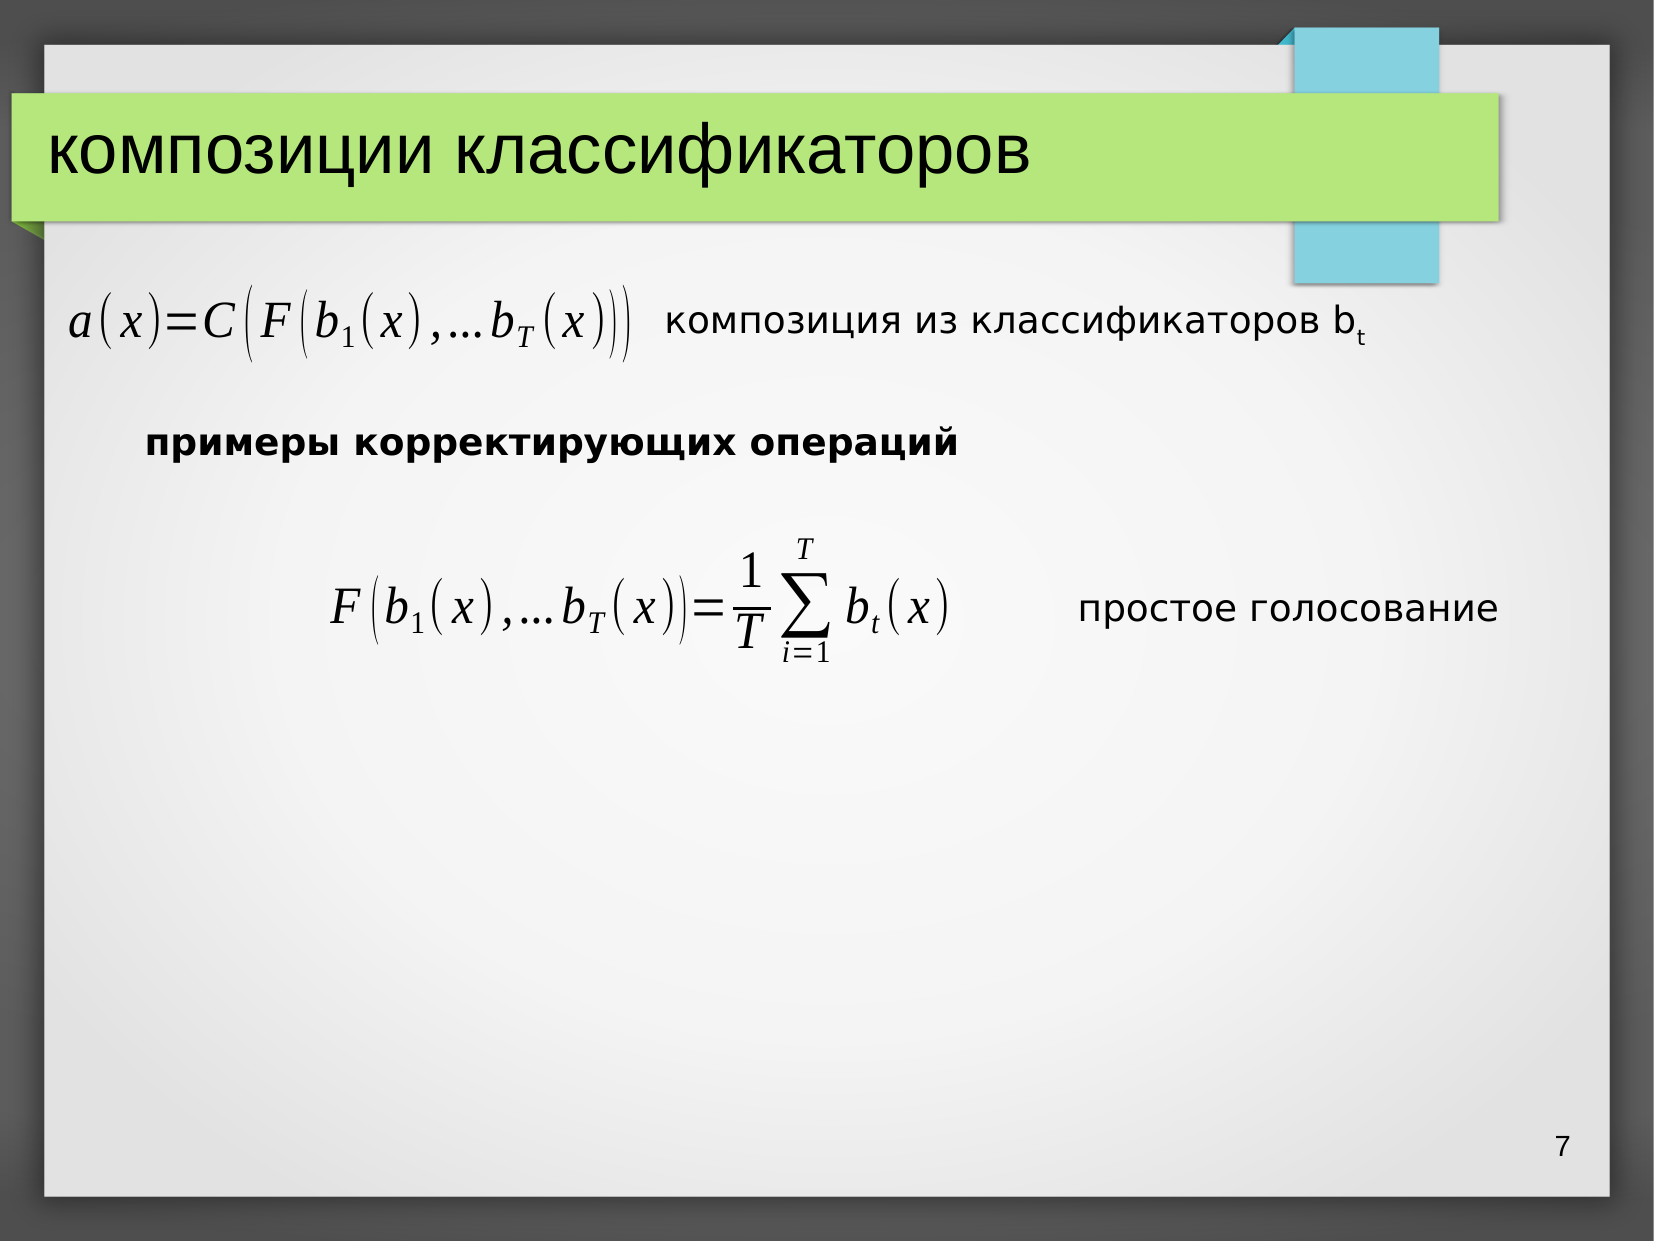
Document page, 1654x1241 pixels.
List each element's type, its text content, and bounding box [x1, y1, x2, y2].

text_box композиция из классификаторов bt [649, 291, 1453, 359]
picture [0, 0, 1654, 1241]
text_box простое голосование [1062, 579, 1560, 638]
text_box примеры корректирующих операций [129, 413, 1300, 485]
title композиции классификаторов [47, 109, 1501, 189]
chart [60, 282, 638, 367]
chart [322, 537, 957, 674]
